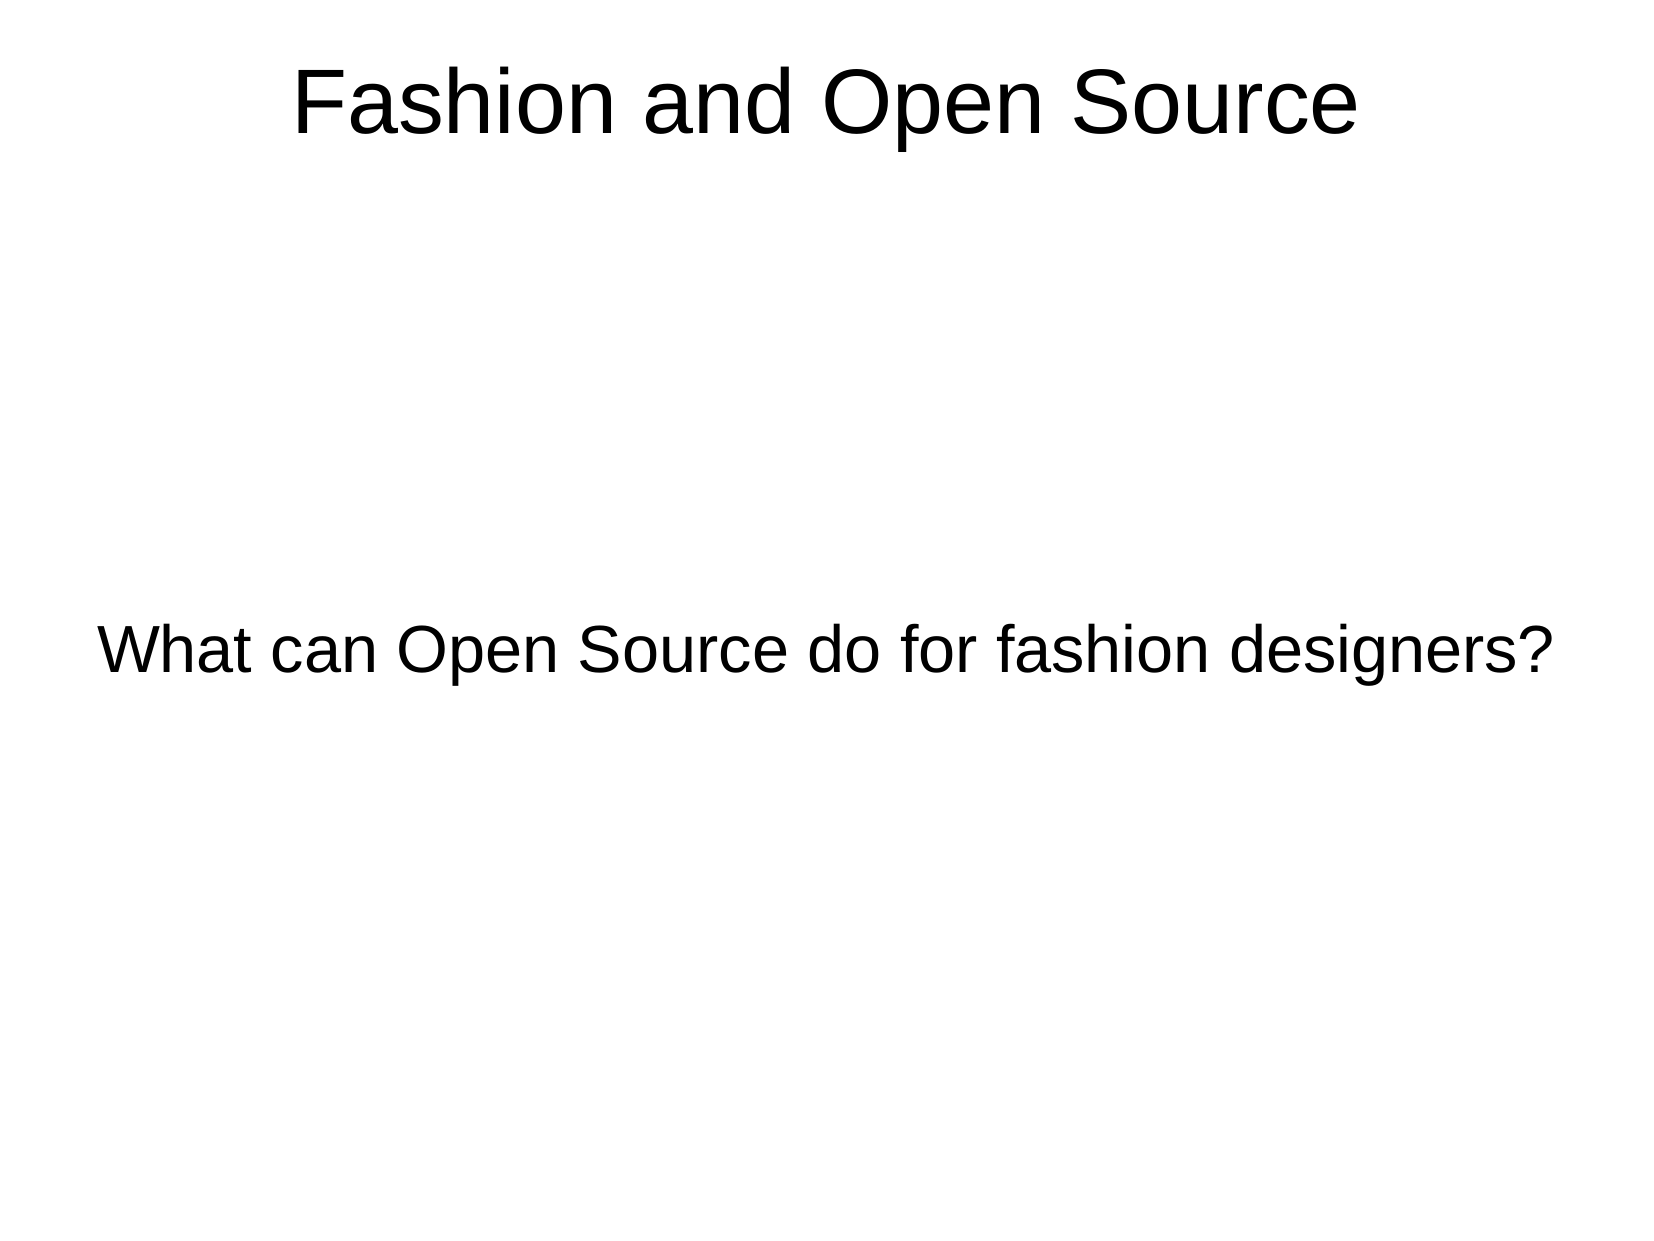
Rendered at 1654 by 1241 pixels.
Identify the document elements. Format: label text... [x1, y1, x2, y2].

title Fashion and Open Source [82, 49, 1571, 257]
subtitle What can Open Source do for fashion designers? [82, 290, 1571, 1010]
